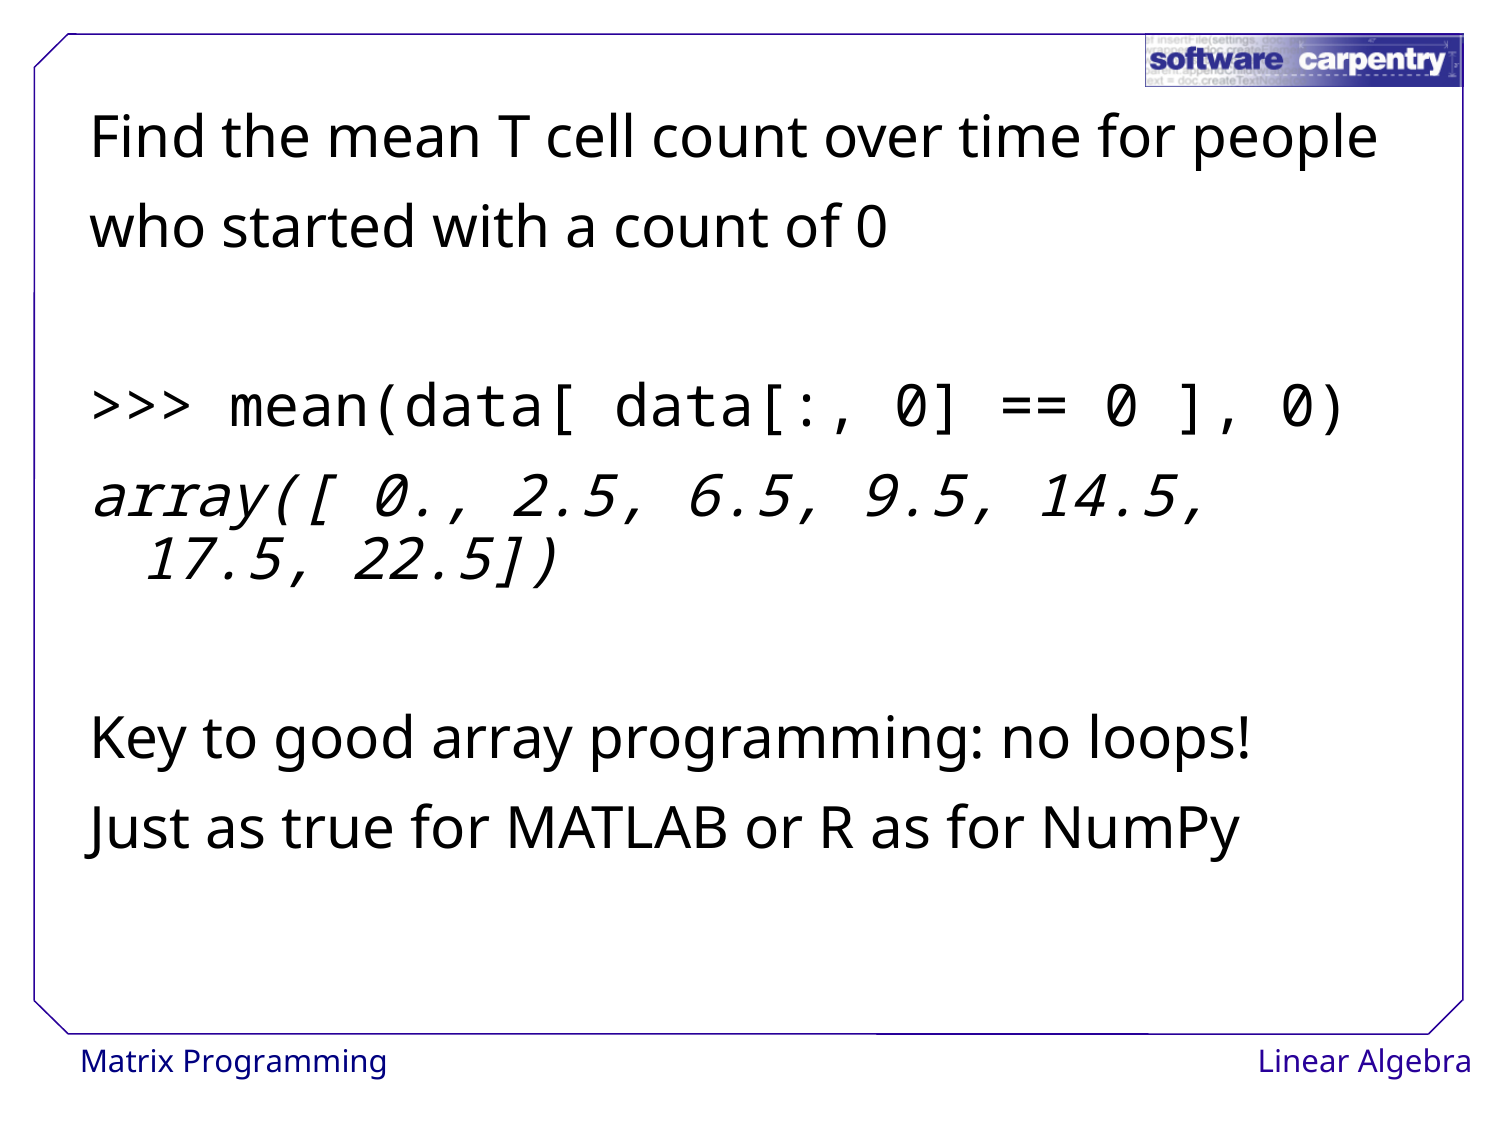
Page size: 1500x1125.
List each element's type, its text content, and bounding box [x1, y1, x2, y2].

picture [1145, 33, 1464, 87]
list Find the mean T cell count over time for people who started with a count of 0 >>> mean(data[ data[:, 0] == 0 ], 0) array([ 0., 2.5, 6.5, 9.5, 14.5, 17.5, 22.5]) Key to good array programming: no loops! Just as true for MATLAB or R as for NumPy [75, 99, 1426, 1013]
